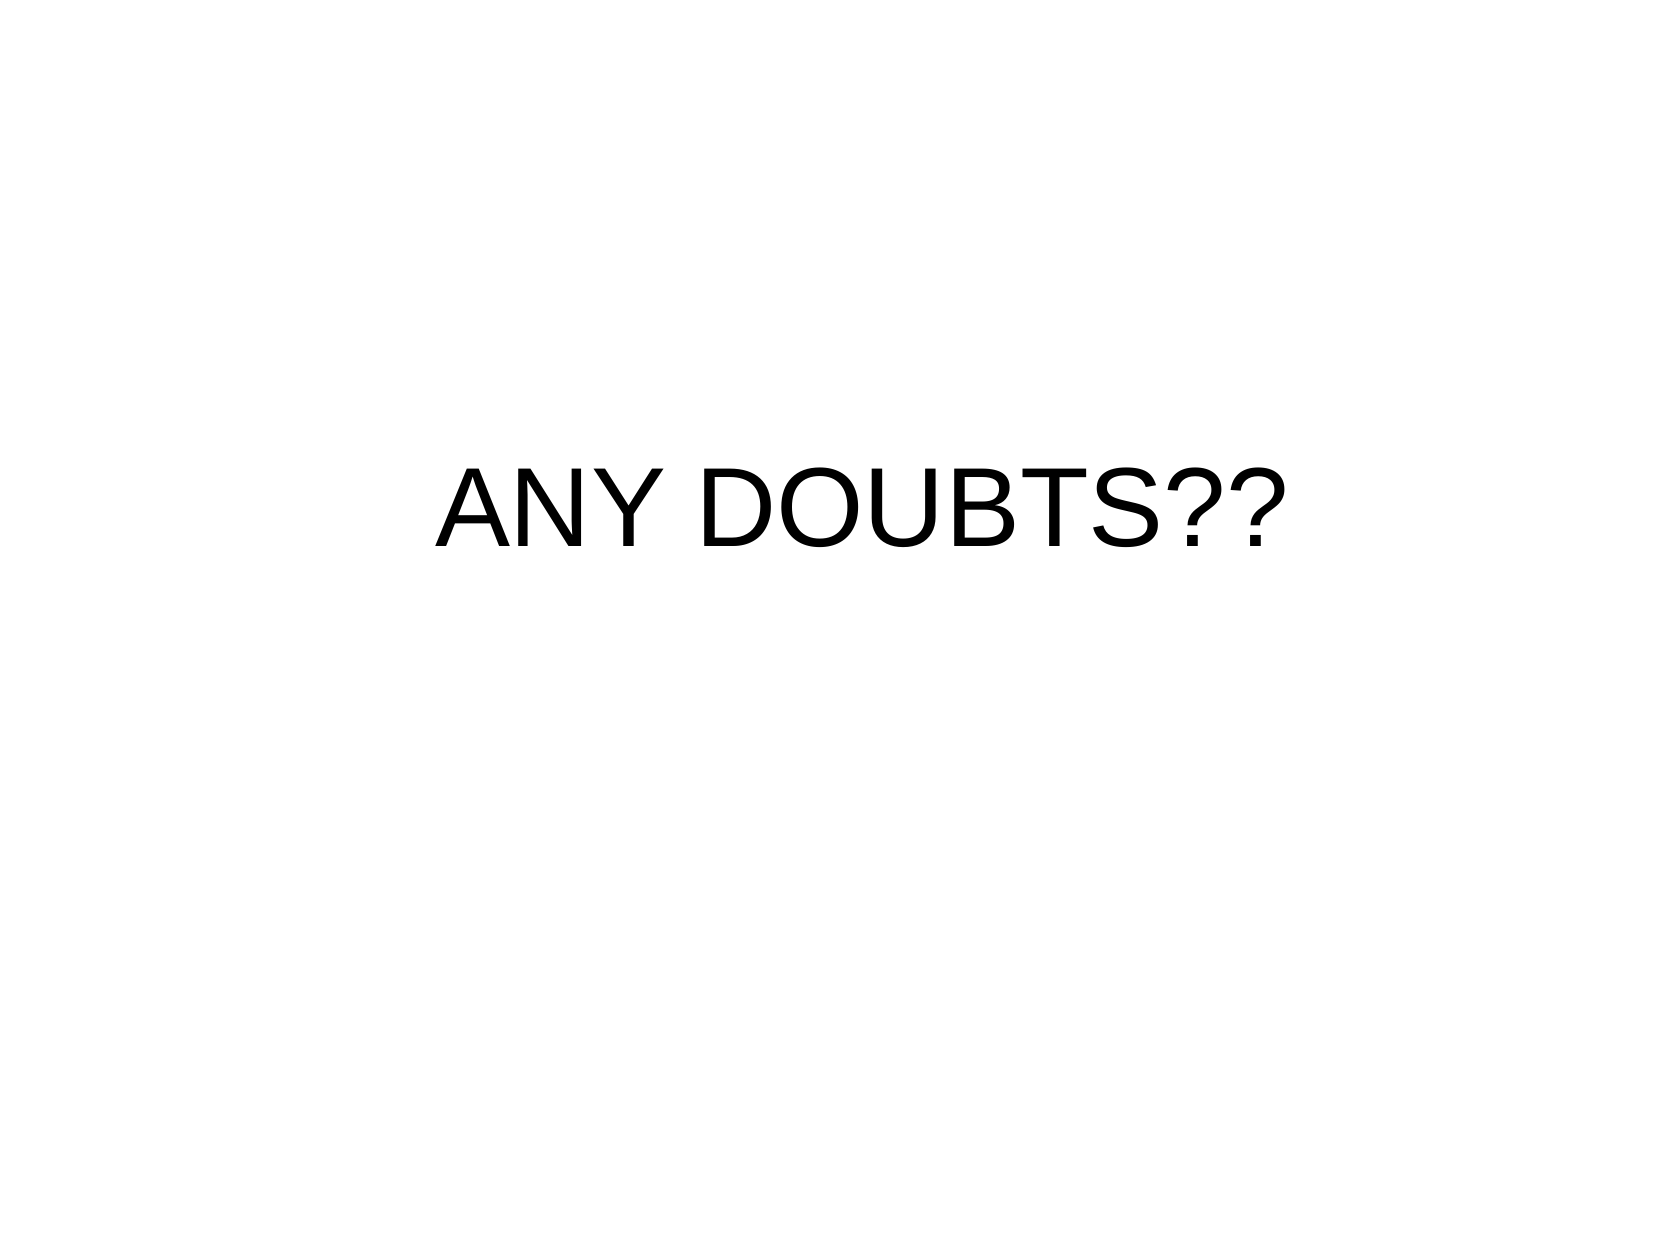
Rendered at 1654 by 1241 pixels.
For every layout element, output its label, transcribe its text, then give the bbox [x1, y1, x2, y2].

list ANY DOUBTS?? [82, 290, 1571, 1010]
